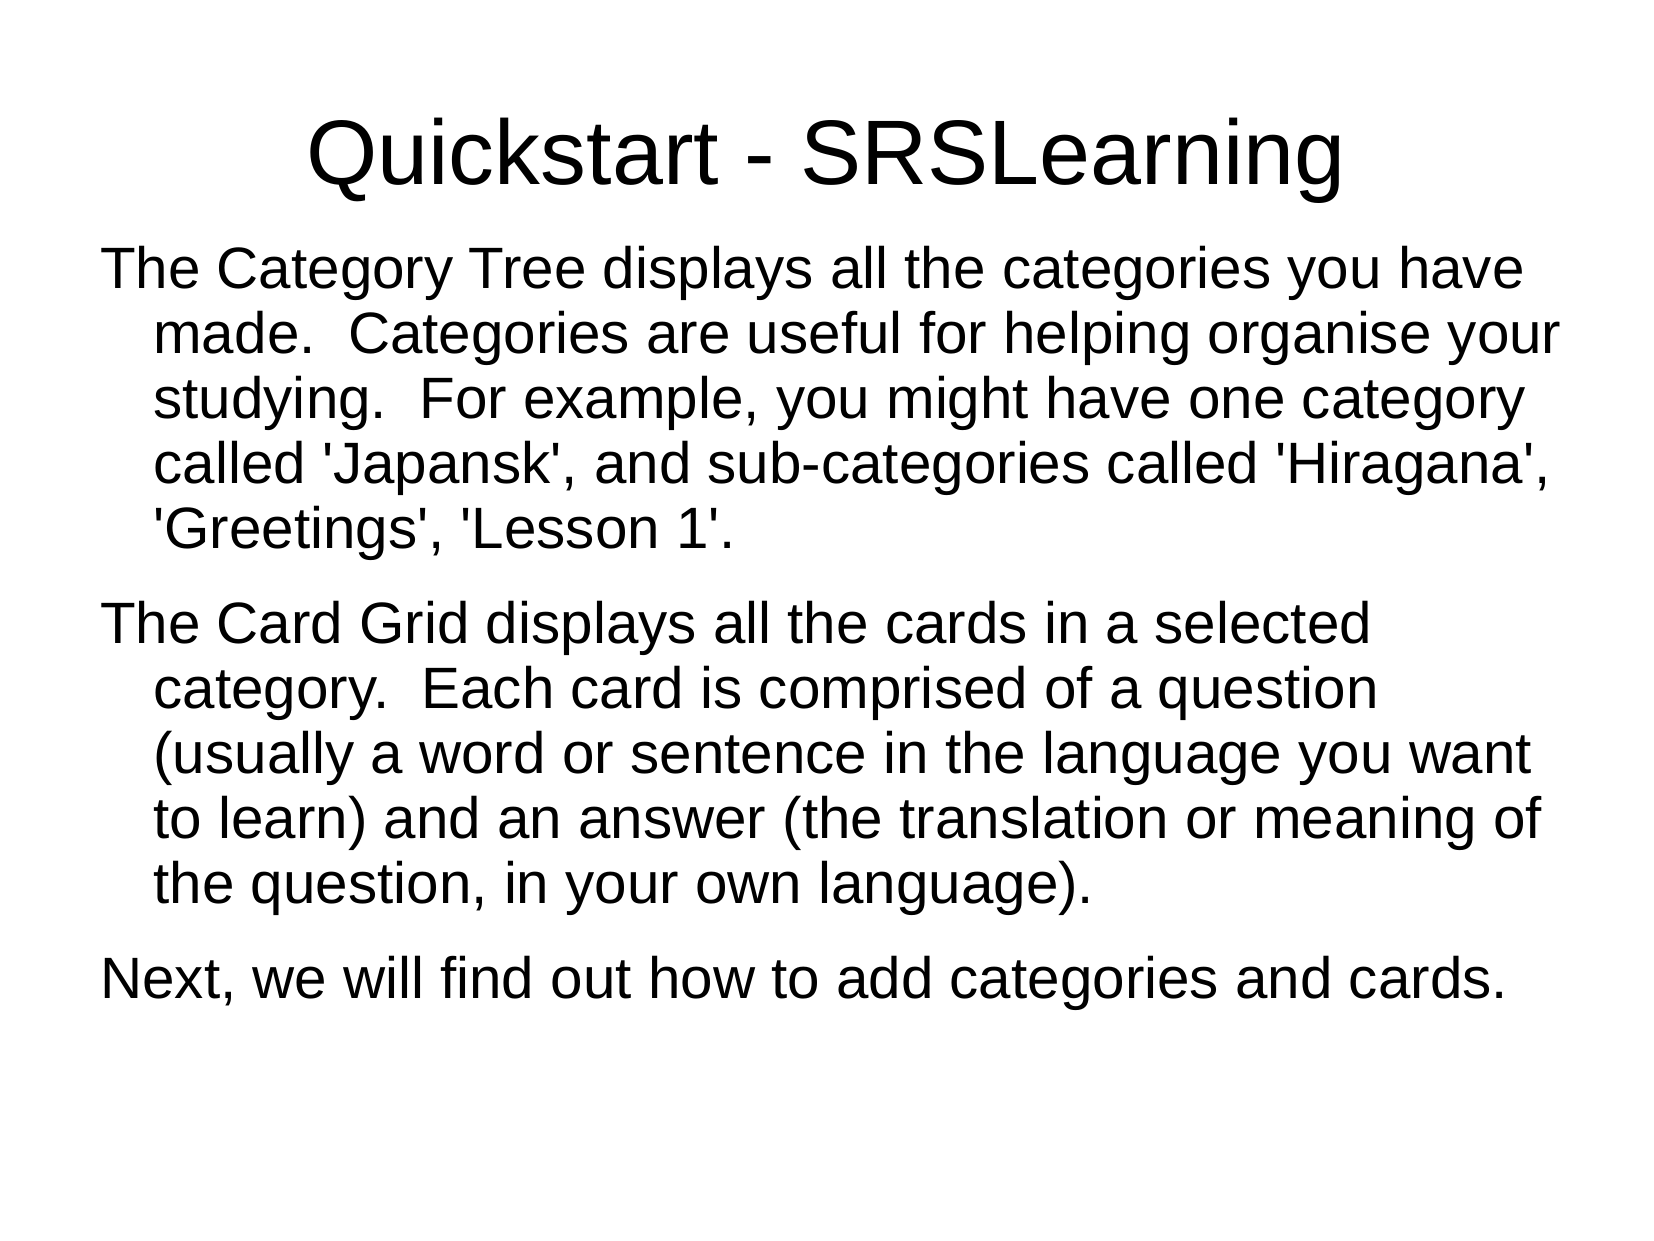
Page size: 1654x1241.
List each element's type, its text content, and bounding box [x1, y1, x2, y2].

title Quickstart - SRSLearning [82, 56, 1571, 236]
list The Category Tree displays all the categories you have made. Categories are useful for helping organise your studying. For example, you might have one category called 'Japansk', and sub-categories called 'Hiragana', 'Greetings', 'Lesson 1'. The Card Grid displays all the cards in a selected category. Each card is comprised of a question (usually a word or sentence in the language you want to learn) and an answer (the translation or meaning of the question, in your own language). Next, we will find out how to add categories and cards. [82, 236, 1571, 1094]
